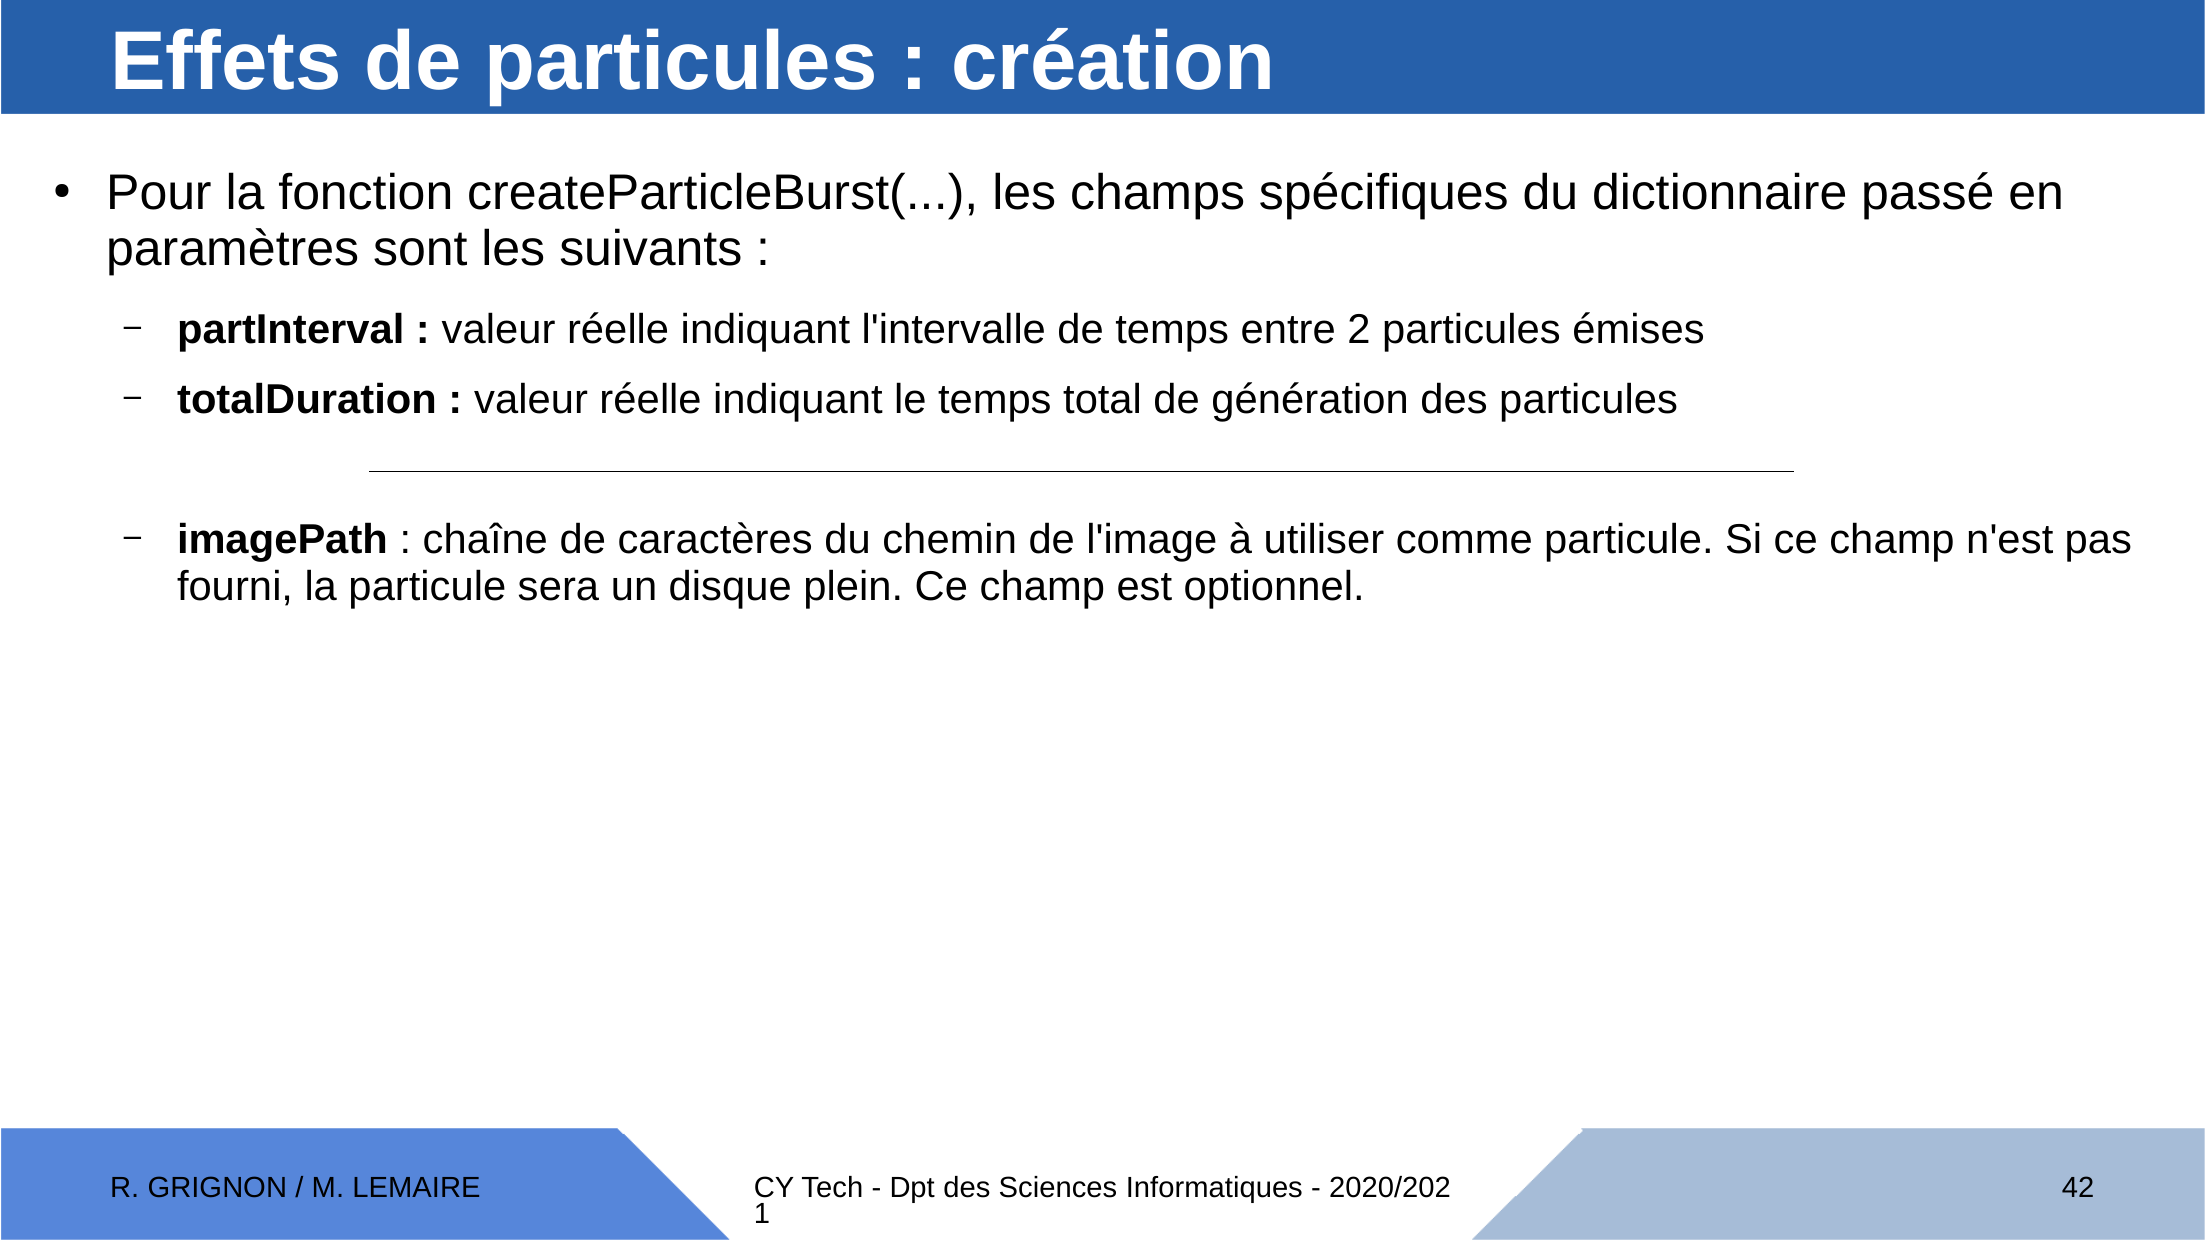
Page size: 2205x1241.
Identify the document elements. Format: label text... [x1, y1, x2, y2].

title Effets de particules : création [110, 49, 2095, 235]
picture [0, 0, 2205, 1241]
list Pour la fonction createParticleBurst(...), les champs spécifiques du dictionnaire passé en paramètres sont les suivants : partInterval : valeur réelle indiquant l'intervalle de temps entre 2 particules émises totalDuration : valeur réelle indiquant le temps total de génération des particules imagePath : chaîne de caractères du chemin de l'image à utiliser comme particule. Si ce champ n'est pas fourni, la particule sera un disque plein. Ce champ est optionnel. [35, 235, 2186, 700]
